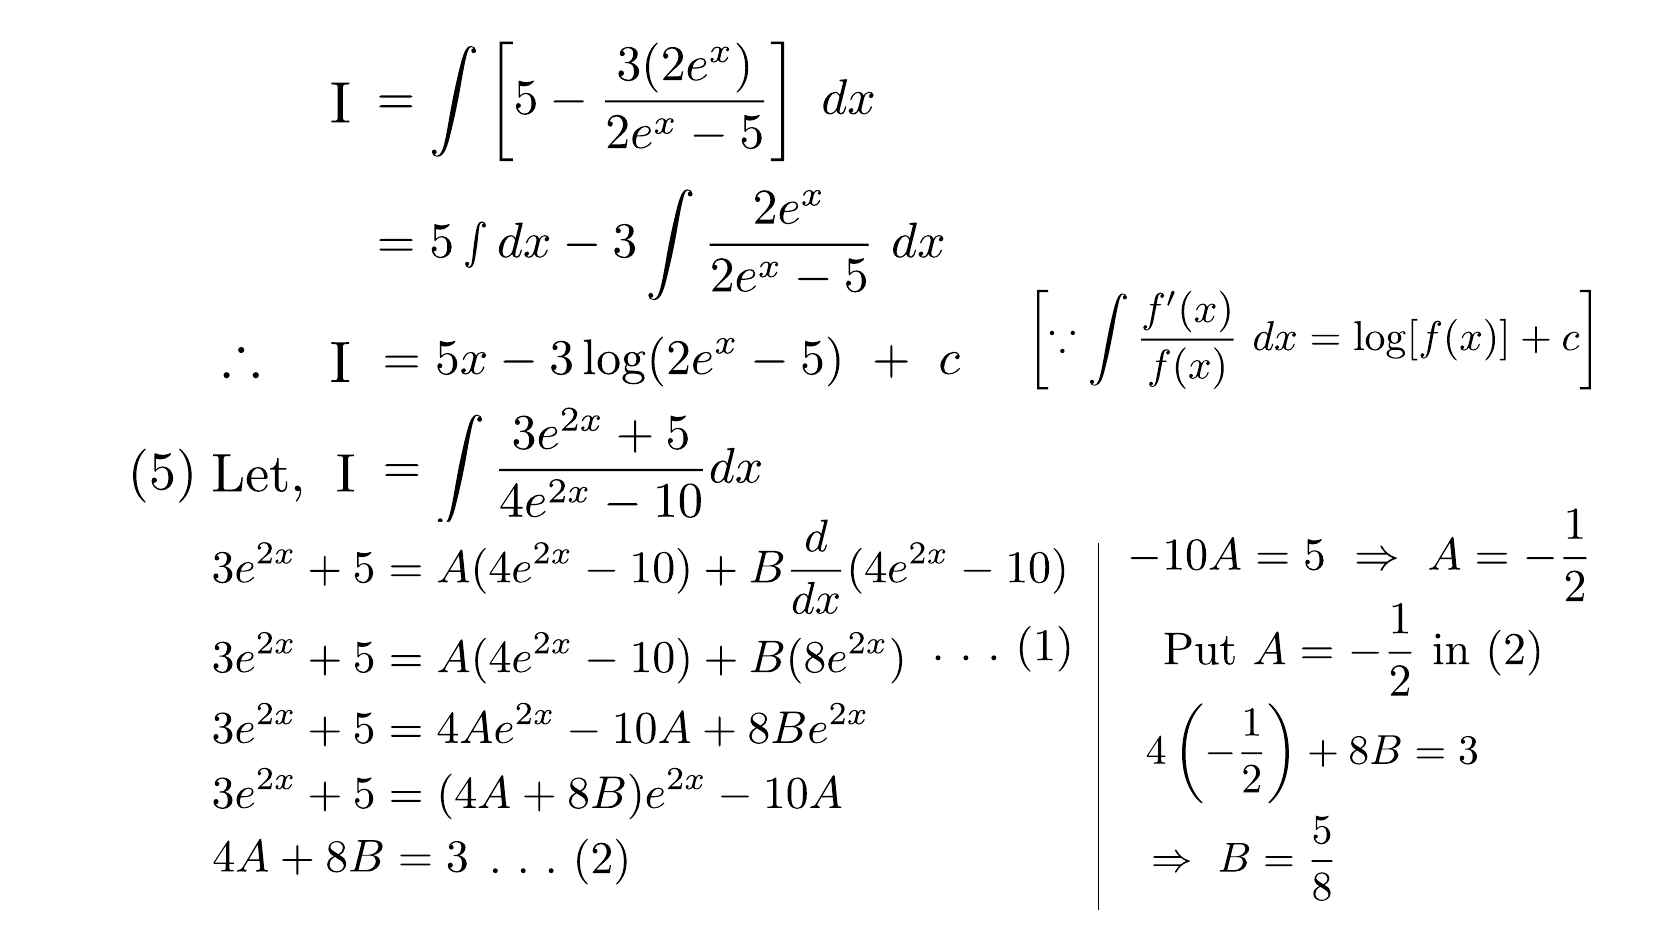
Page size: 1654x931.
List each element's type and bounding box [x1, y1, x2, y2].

text_box [331, 342, 350, 383]
text_box [378, 41, 874, 162]
text_box [130, 448, 192, 503]
title [47, 37, 1607, 910]
text_box [213, 767, 842, 820]
text_box [213, 702, 866, 747]
text_box [933, 625, 1070, 672]
text_box [1146, 703, 1478, 804]
text_box [213, 838, 467, 876]
text_box [1129, 508, 1587, 602]
text_box [223, 346, 259, 379]
text_box [213, 407, 1065, 615]
text_box [379, 189, 944, 301]
text_box [331, 82, 350, 123]
text_box [1164, 602, 1540, 696]
text_box [337, 454, 354, 492]
text_box [213, 631, 903, 684]
text_box [1152, 815, 1333, 901]
text_box [213, 454, 302, 502]
text_box [491, 838, 627, 885]
text_box [384, 336, 960, 387]
text_box [1028, 289, 1591, 390]
